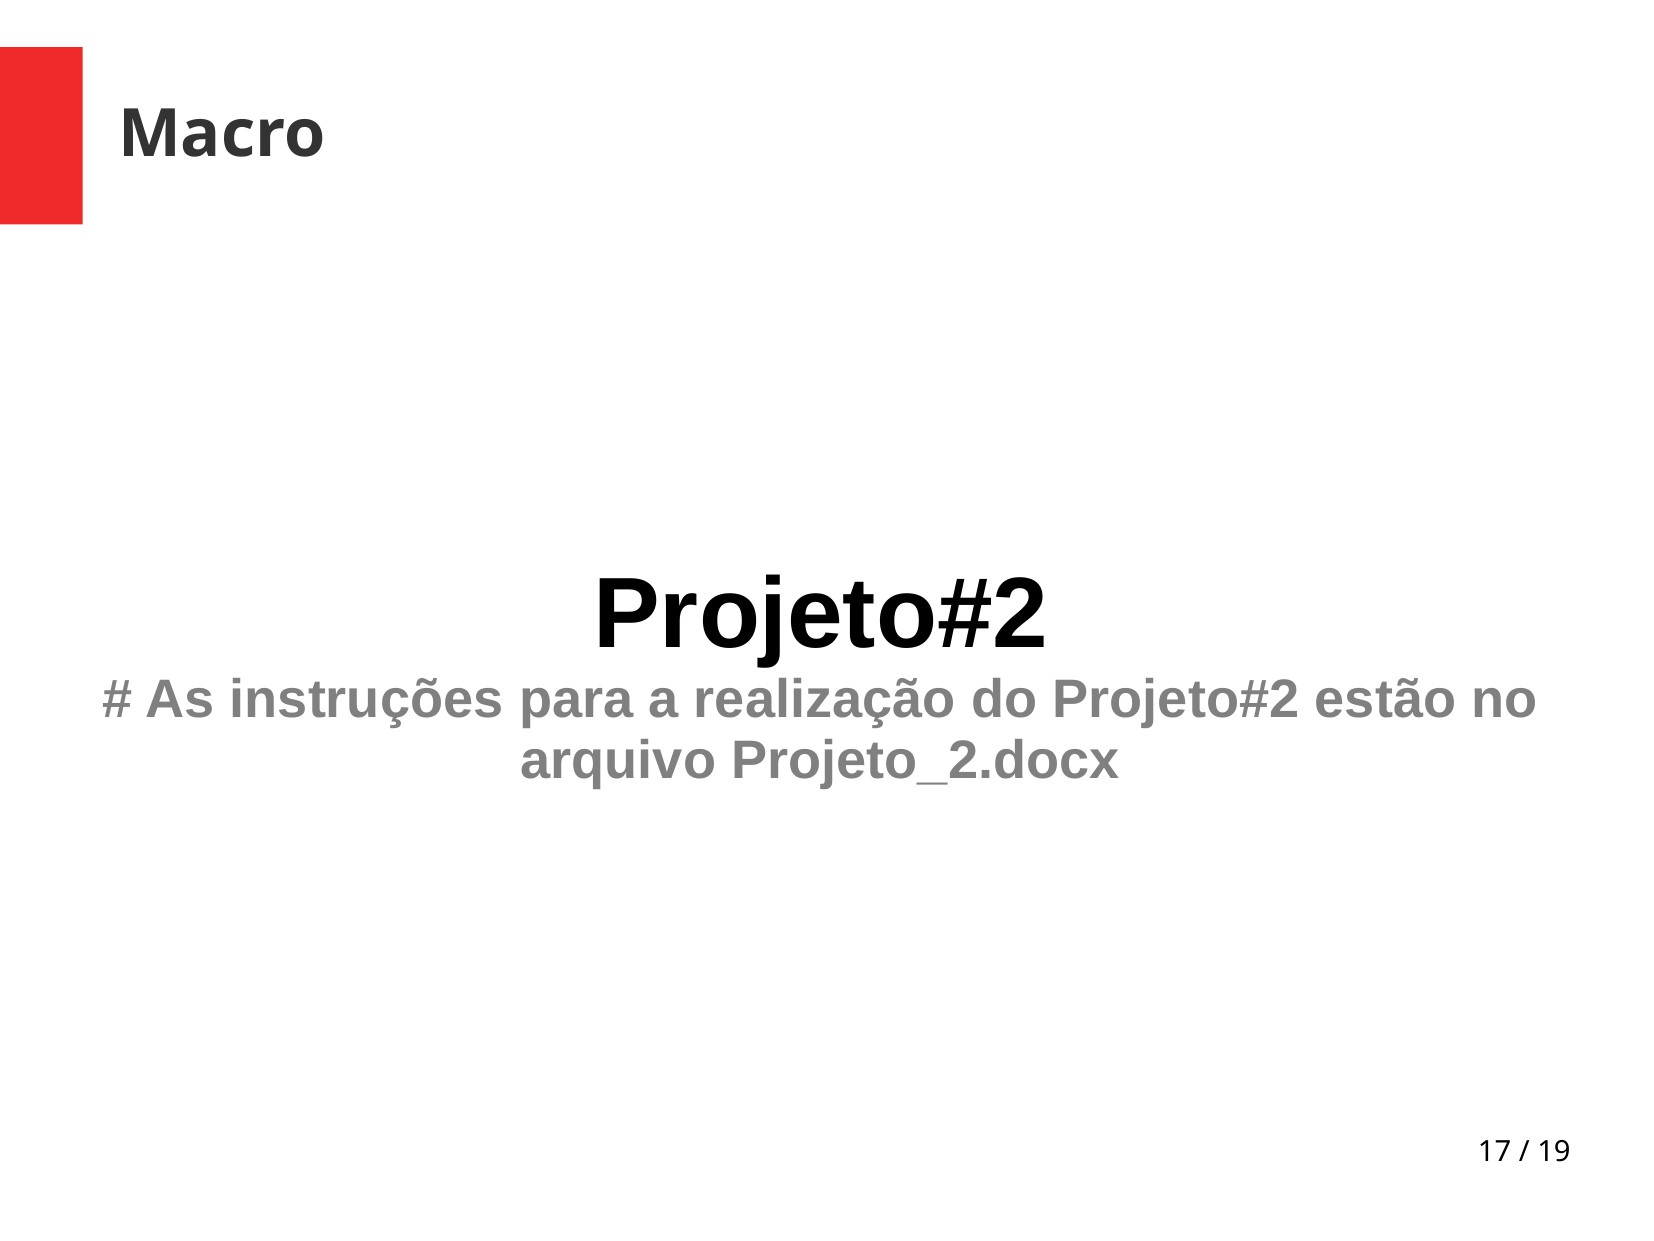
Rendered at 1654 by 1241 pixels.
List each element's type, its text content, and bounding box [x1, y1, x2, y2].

text_box Projeto#2 # As instruções para a realização do Projeto#2 estão no arquivo Projeto_2.docx [35, 236, 1607, 1111]
title Macro [118, 49, 1571, 213]
